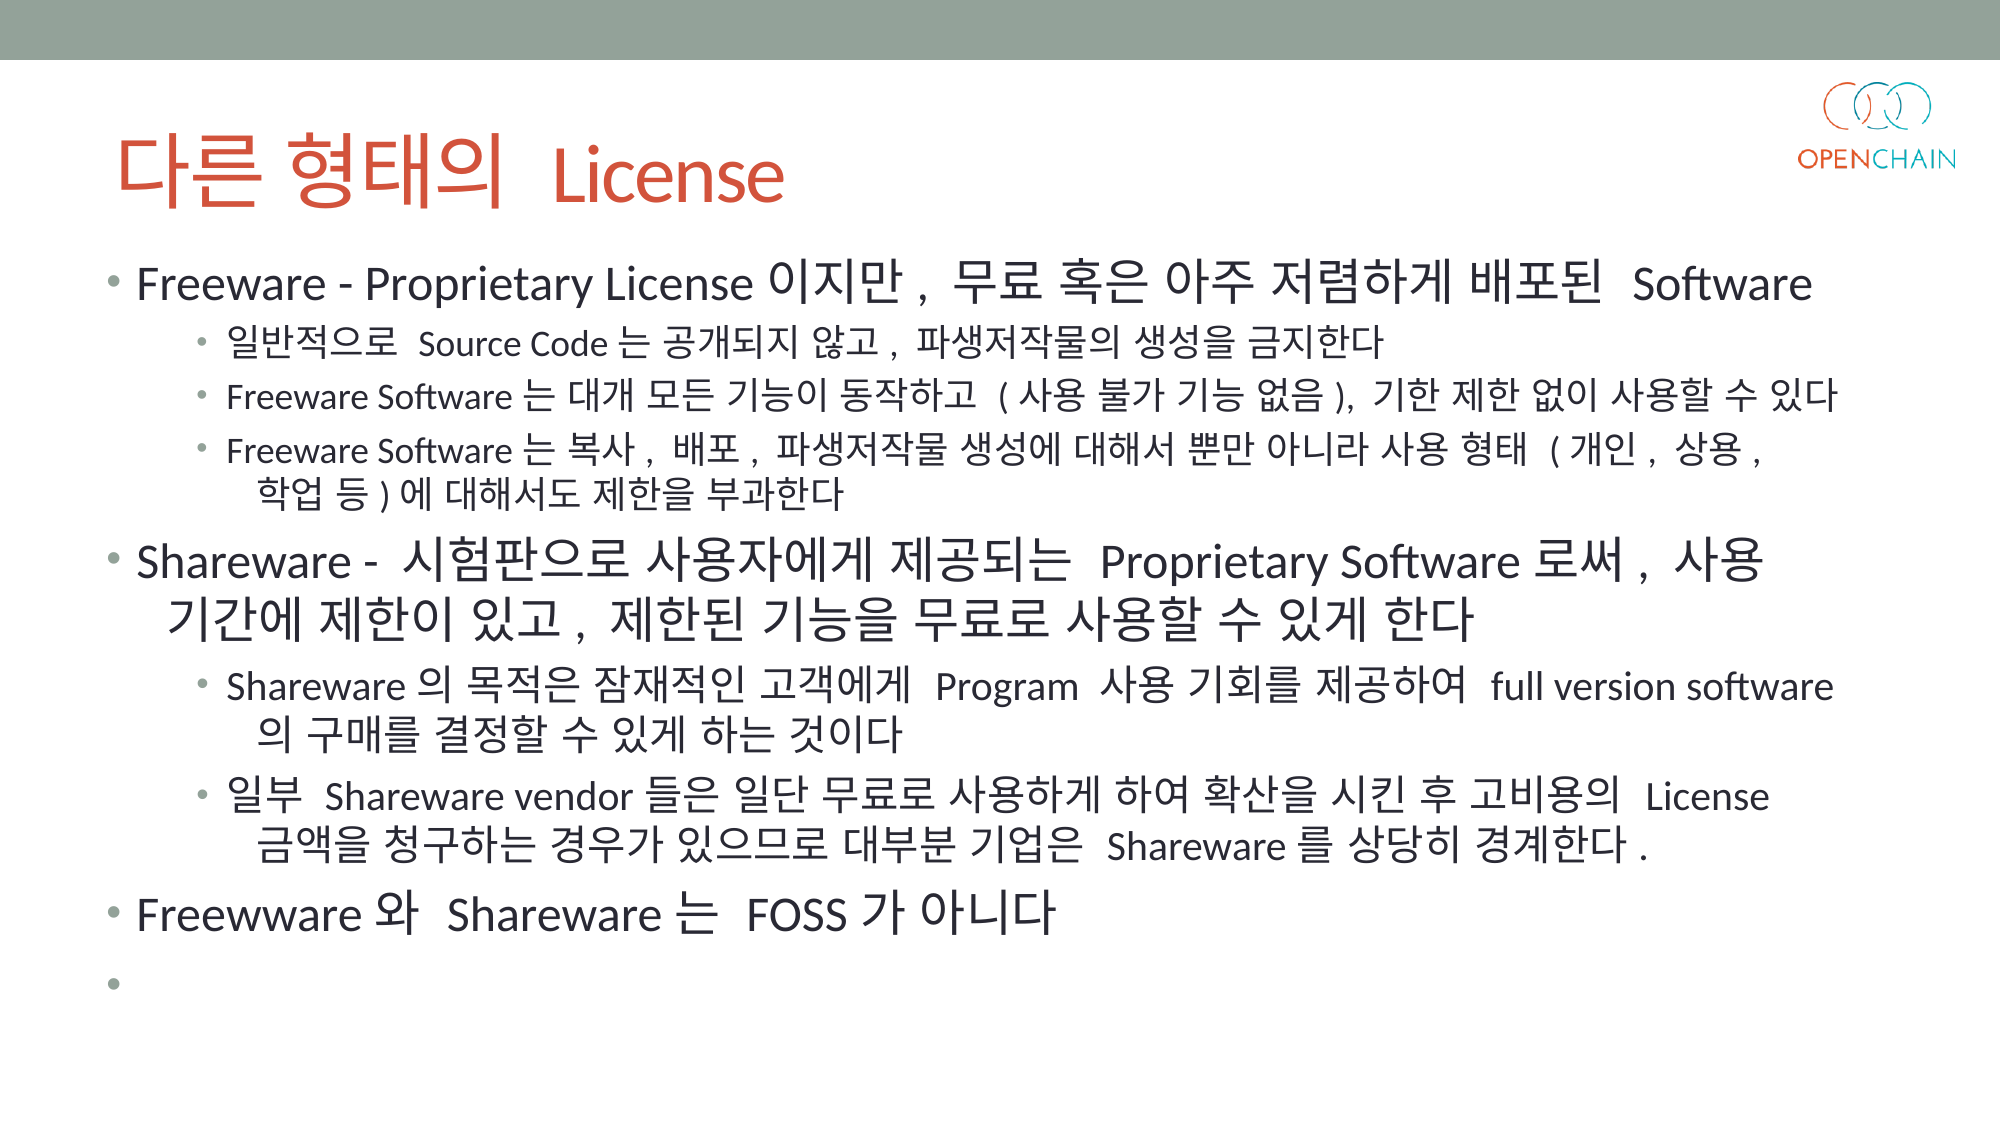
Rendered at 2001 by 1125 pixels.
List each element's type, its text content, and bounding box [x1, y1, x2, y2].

list Freeware - Proprietary License이지만, 무료 혹은 아주 저렴하게 배포된 Software 일반적으로 Source Code는 공개되지 않고, 파생저작물의 생성을 금지한다 Freeware Software는 대개 모든 기능이 동작하고 (사용 불가 기능 없음), 기한 제한 없이 사용할 수 있다 Freeware Software는 복사, 배포, 파생저작물 생성에 대해서 뿐만 아니라 사용 형태 (개인, 상용, 학업 등)에 대해서도 제한을 부과한다 Shareware - 시험판으로 사용자에게 제공되는 Proprietary Software로써, 사용 기간에 제한이 있고, 제한된 기능을 무료로 사용할 수 있게 한다 Shareware의 목적은 잠재적인 고객에게 Program 사용 기회를 제공하여 full version software의 구매를 결정할 수 있게 하는 것이다 일부 Shareware vendor들은 일단 무료로 사용하게 하여 확산을 시킨 후 고비용의 License 금액을 청구하는 경우가 있으므로 대부분 기업은 Shareware를 상당히 경계한다. Freewware와 Shareware는 FOSS가 아니다 [91, 243, 1863, 1093]
title 다른 형태의 License [99, 87, 1900, 251]
